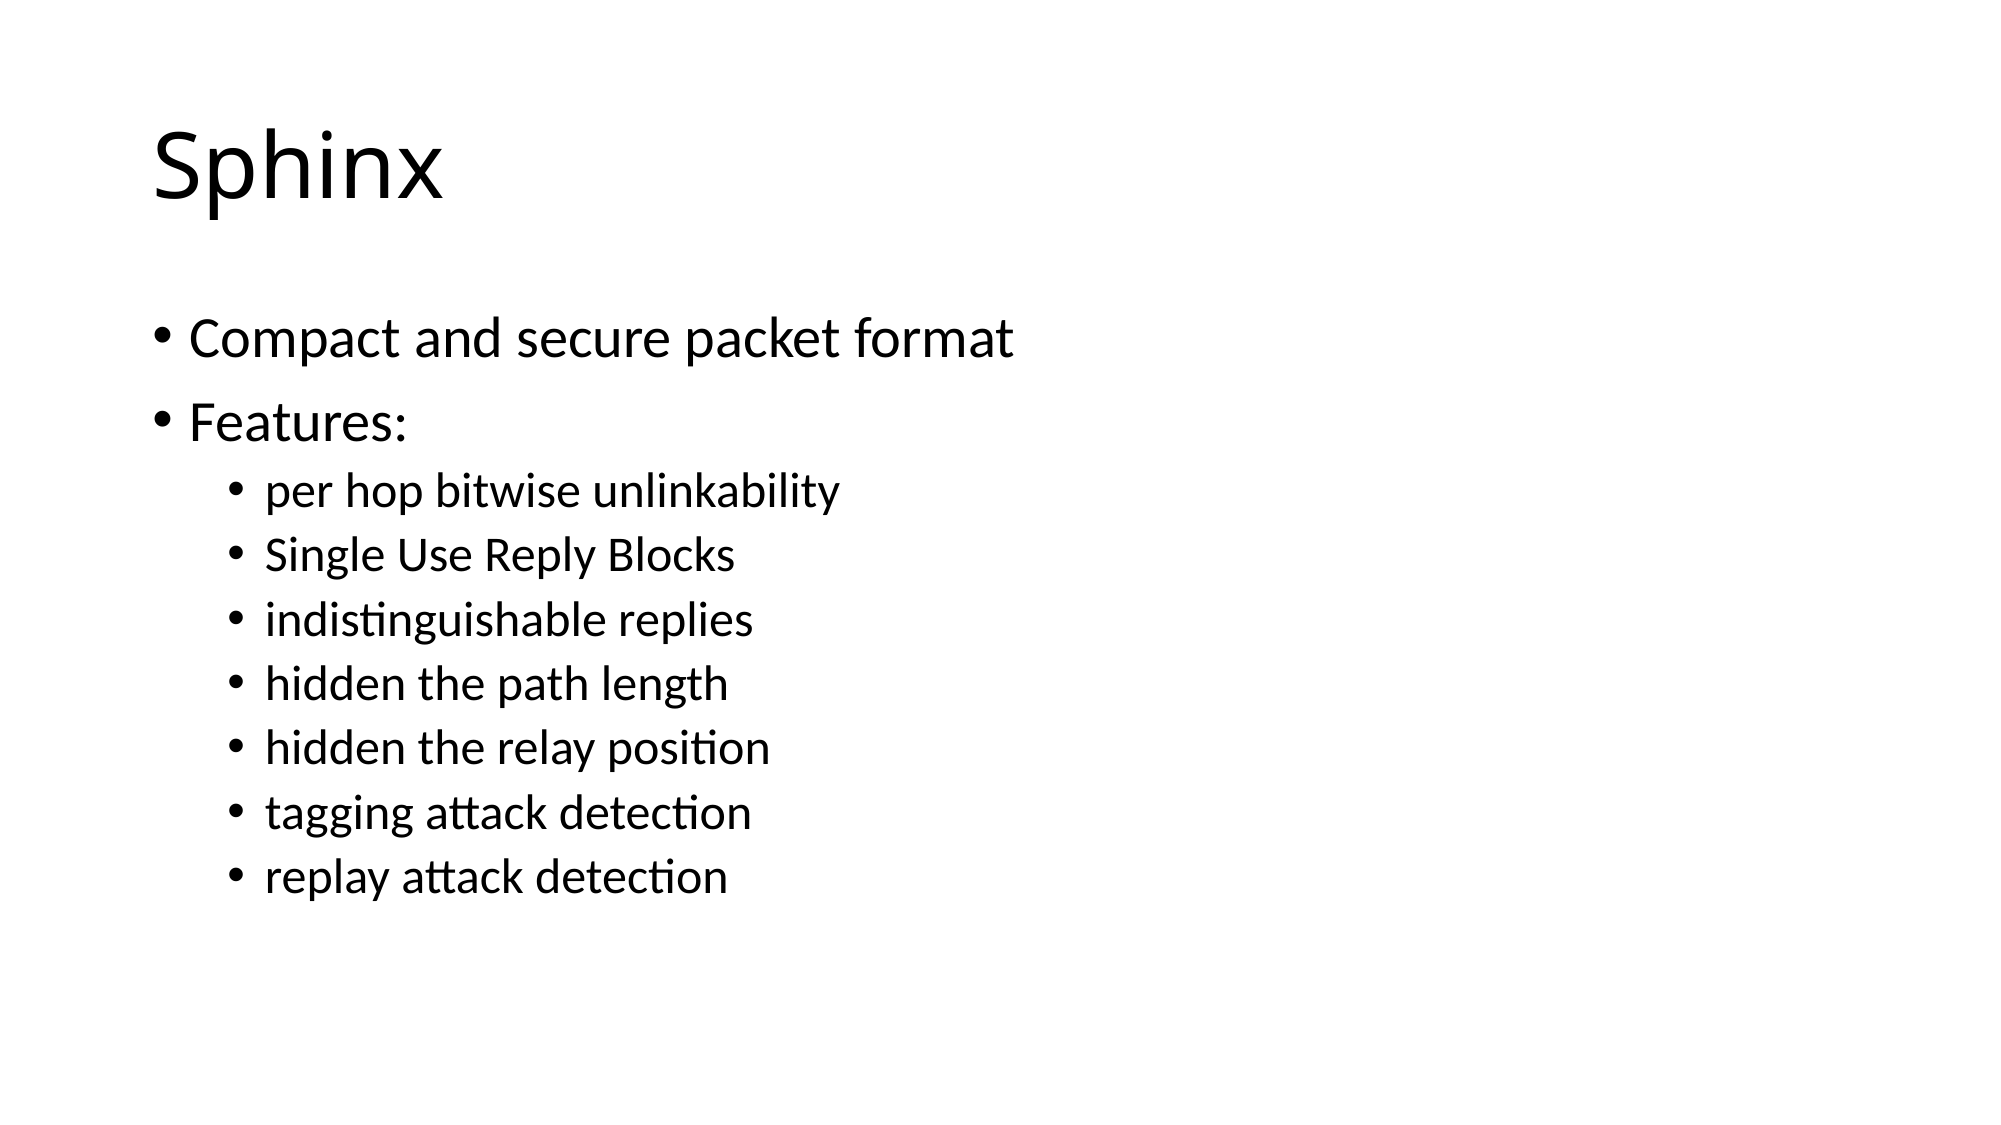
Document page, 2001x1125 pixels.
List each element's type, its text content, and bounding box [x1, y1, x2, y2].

title Sphinx [137, 59, 1863, 278]
list Compact and secure packet format Features: per hop bitwise unlinkability Single Use Reply Blocks indistinguishable replies hidden the path length hidden the relay position tagging attack detection replay attack detection [137, 299, 1863, 1014]
